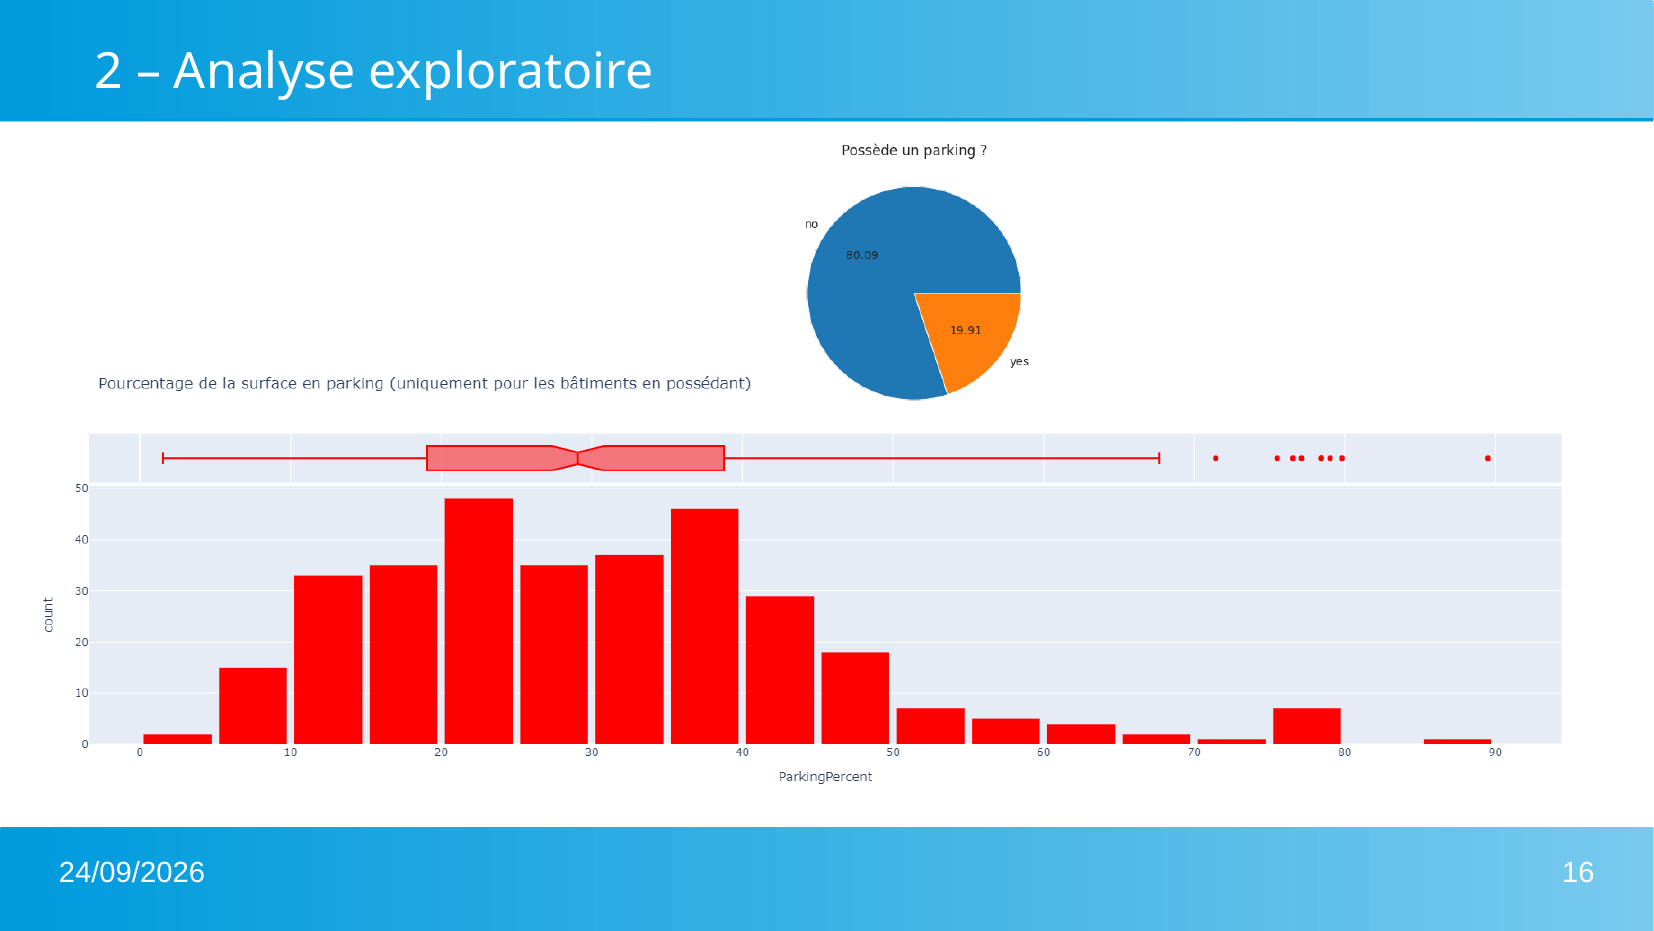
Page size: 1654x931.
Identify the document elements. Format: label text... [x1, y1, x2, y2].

picture [17, 137, 1633, 816]
title 2 – Analyse exploratoire [59, 29, 1595, 108]
